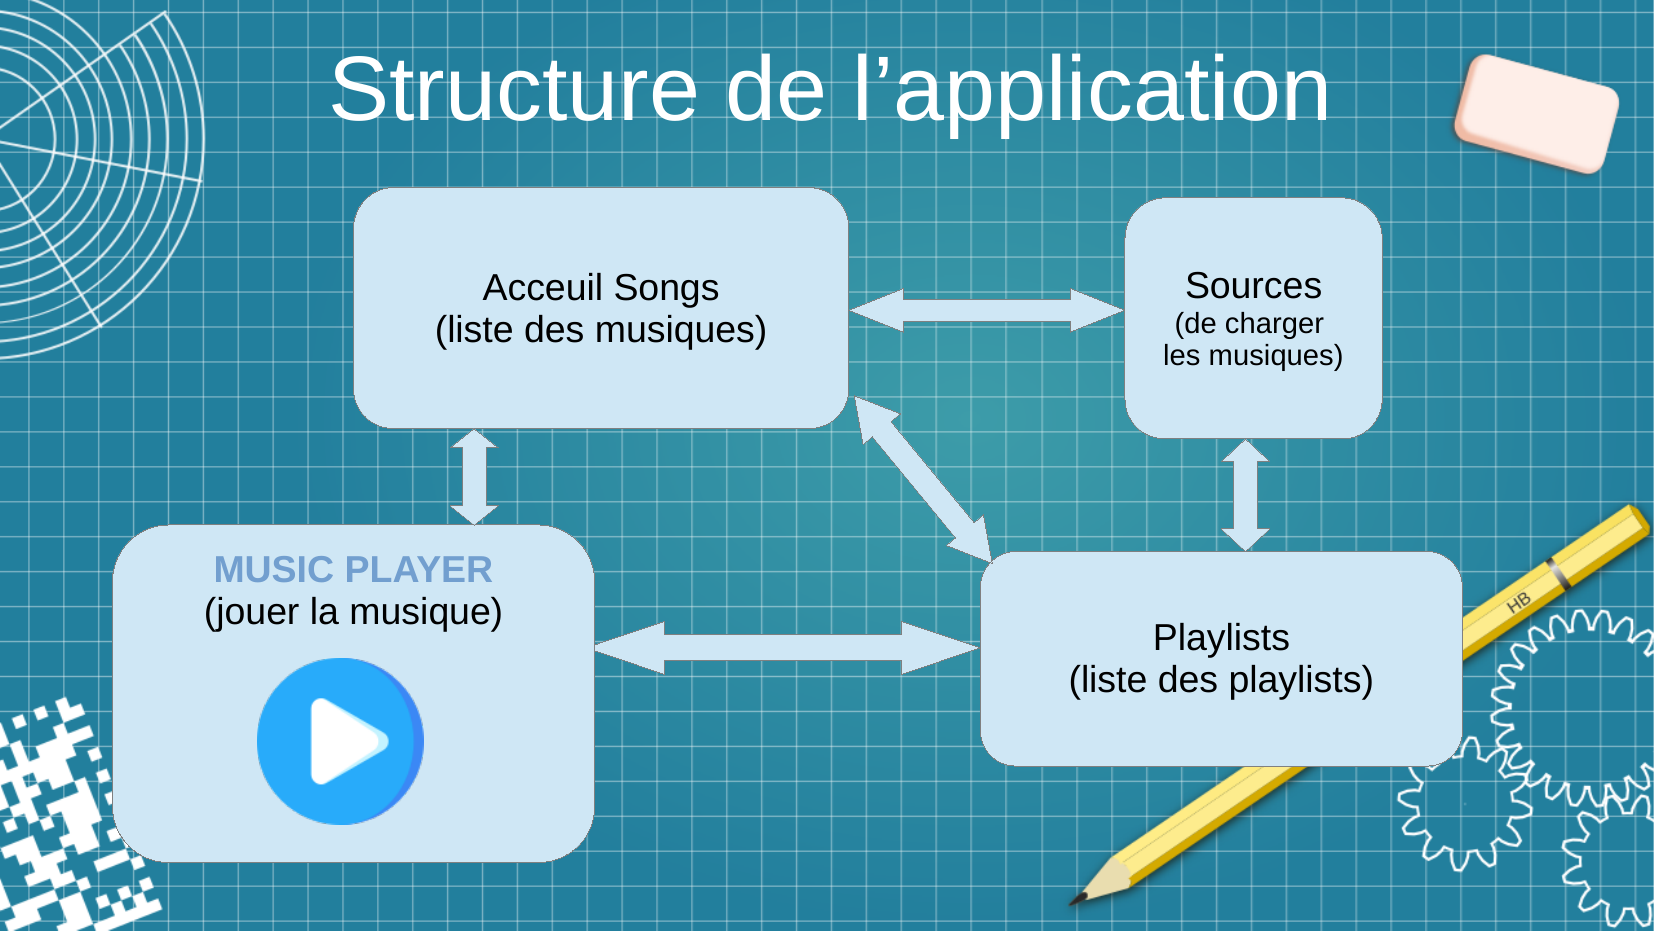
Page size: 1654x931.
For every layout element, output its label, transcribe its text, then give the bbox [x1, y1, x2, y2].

text_box Acceuil Songs (liste des musiques) [353, 187, 849, 429]
text_box Sources (de charger les musiques) [1124, 197, 1383, 439]
text_box [854, 395, 993, 564]
text_box Playlists (liste des playlists) [980, 551, 1463, 767]
text_box [1221, 438, 1270, 552]
text_box [595, 621, 981, 675]
text_box [849, 288, 1124, 333]
title Structure de l’application [86, 37, 1576, 141]
text_box [450, 428, 499, 526]
picture [0, 0, 1654, 931]
text_box MUSIC PLAYER (jouer la musique) [112, 524, 595, 863]
